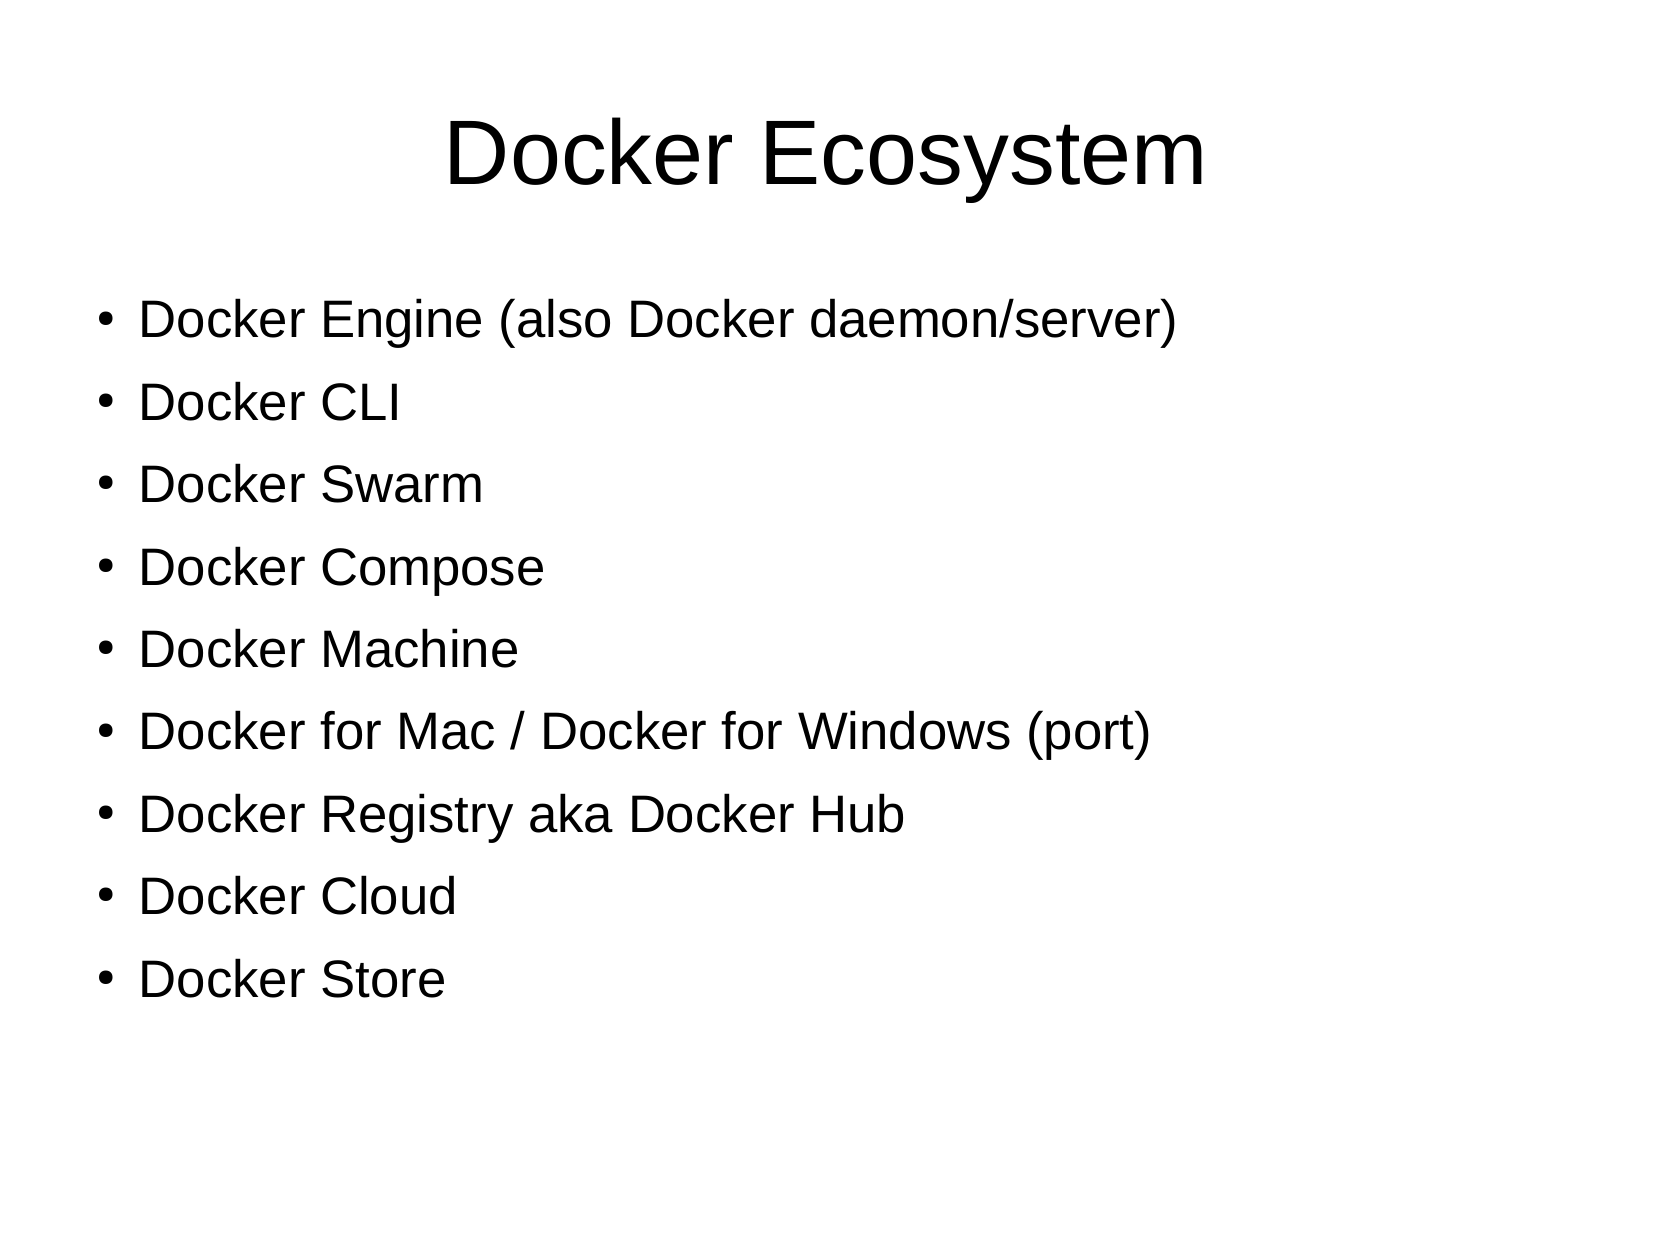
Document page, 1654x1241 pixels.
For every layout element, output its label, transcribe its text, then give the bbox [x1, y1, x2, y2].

list Docker Engine (also Docker daemon/server) Docker CLI Docker Swarm Docker Compose Docker Machine Docker for Mac / Docker for Windows (port) Docker Registry aka Docker Hub Docker Cloud Docker Store [82, 290, 1571, 1010]
title Docker Ecosystem [82, 49, 1571, 257]
